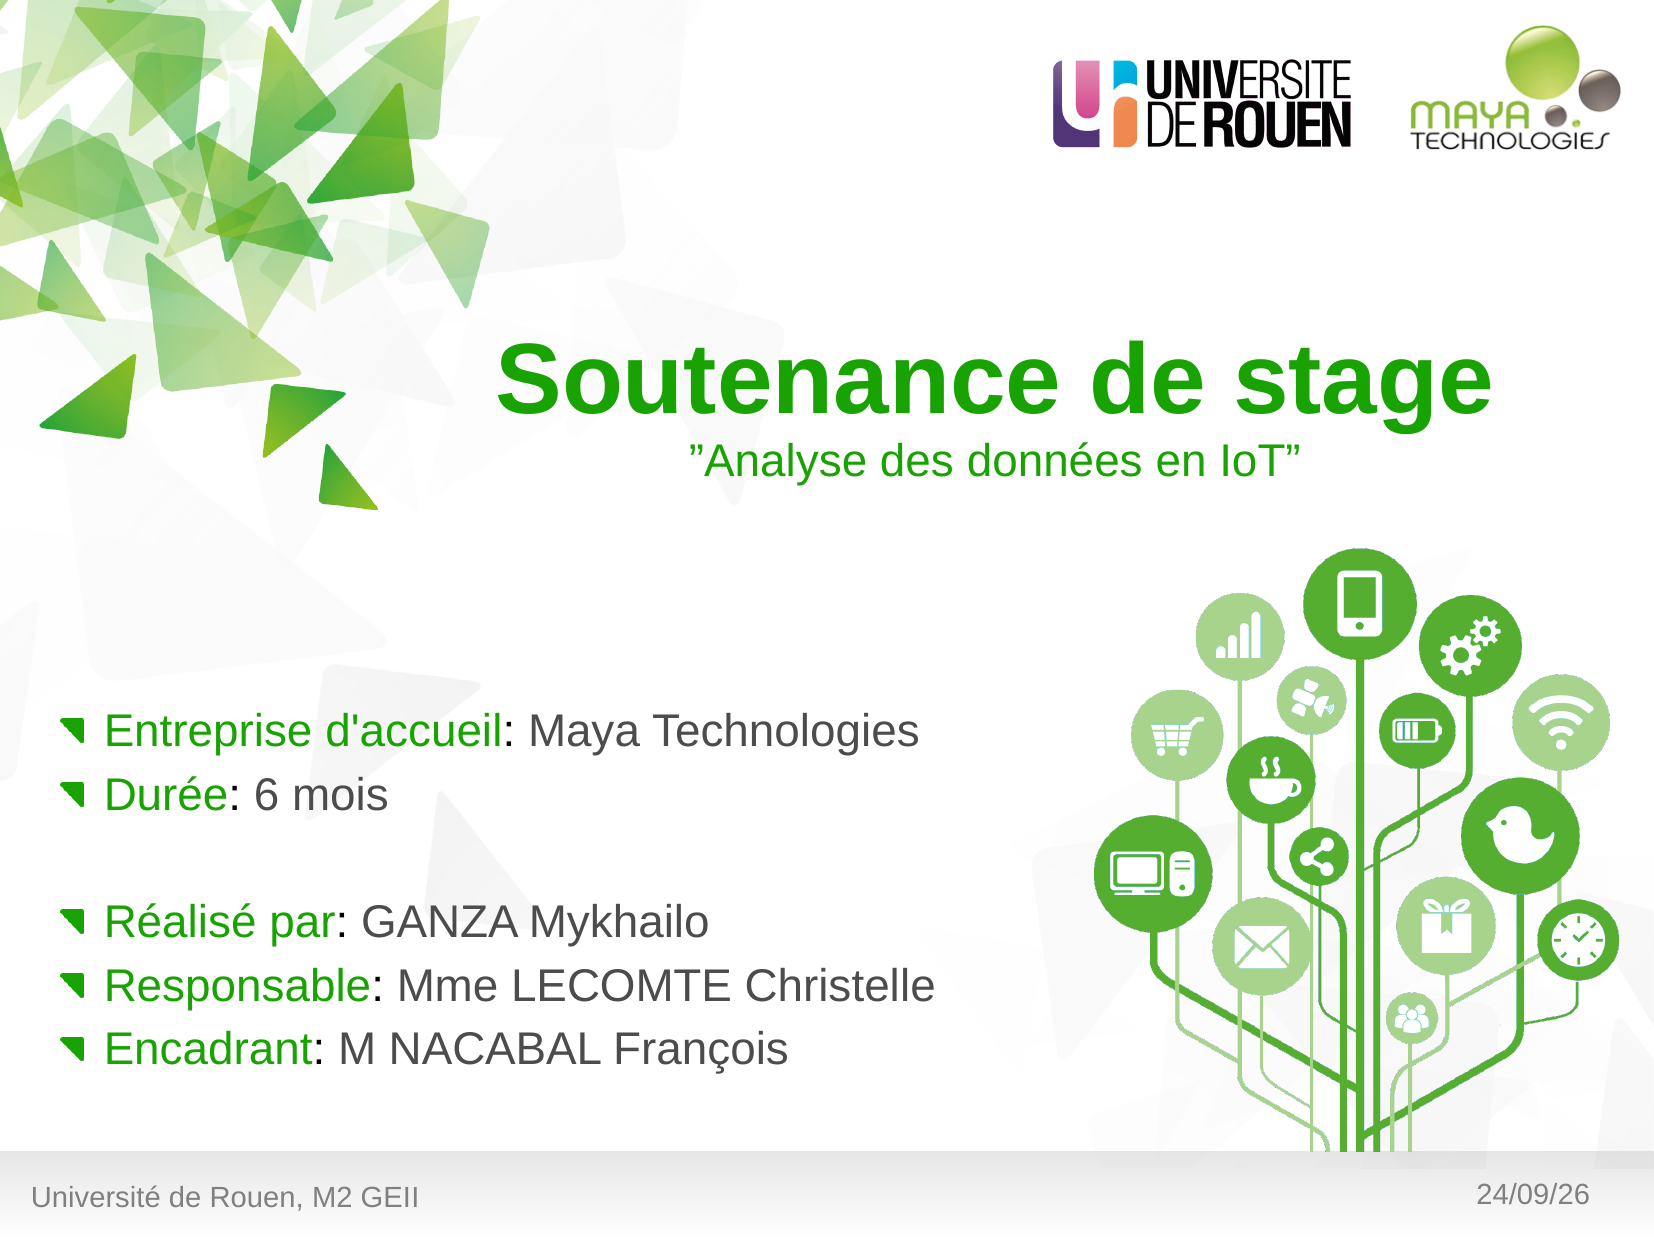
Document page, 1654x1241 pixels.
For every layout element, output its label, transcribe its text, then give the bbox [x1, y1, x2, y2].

picture [915, 546, 1654, 1169]
title Soutenance de stage ”Analyse des données en IoT” [480, 313, 1510, 496]
picture [1410, 25, 1621, 151]
picture [1053, 59, 1351, 149]
list Entreprise d'accueil: Maya Technologies Durée: 6 mois Réalisé par: GANZA Mykhailo Responsable: Mme LECOMTE Christelle Encadrant: M NACABAL François [60, 705, 961, 1130]
picture [0, 0, 798, 948]
